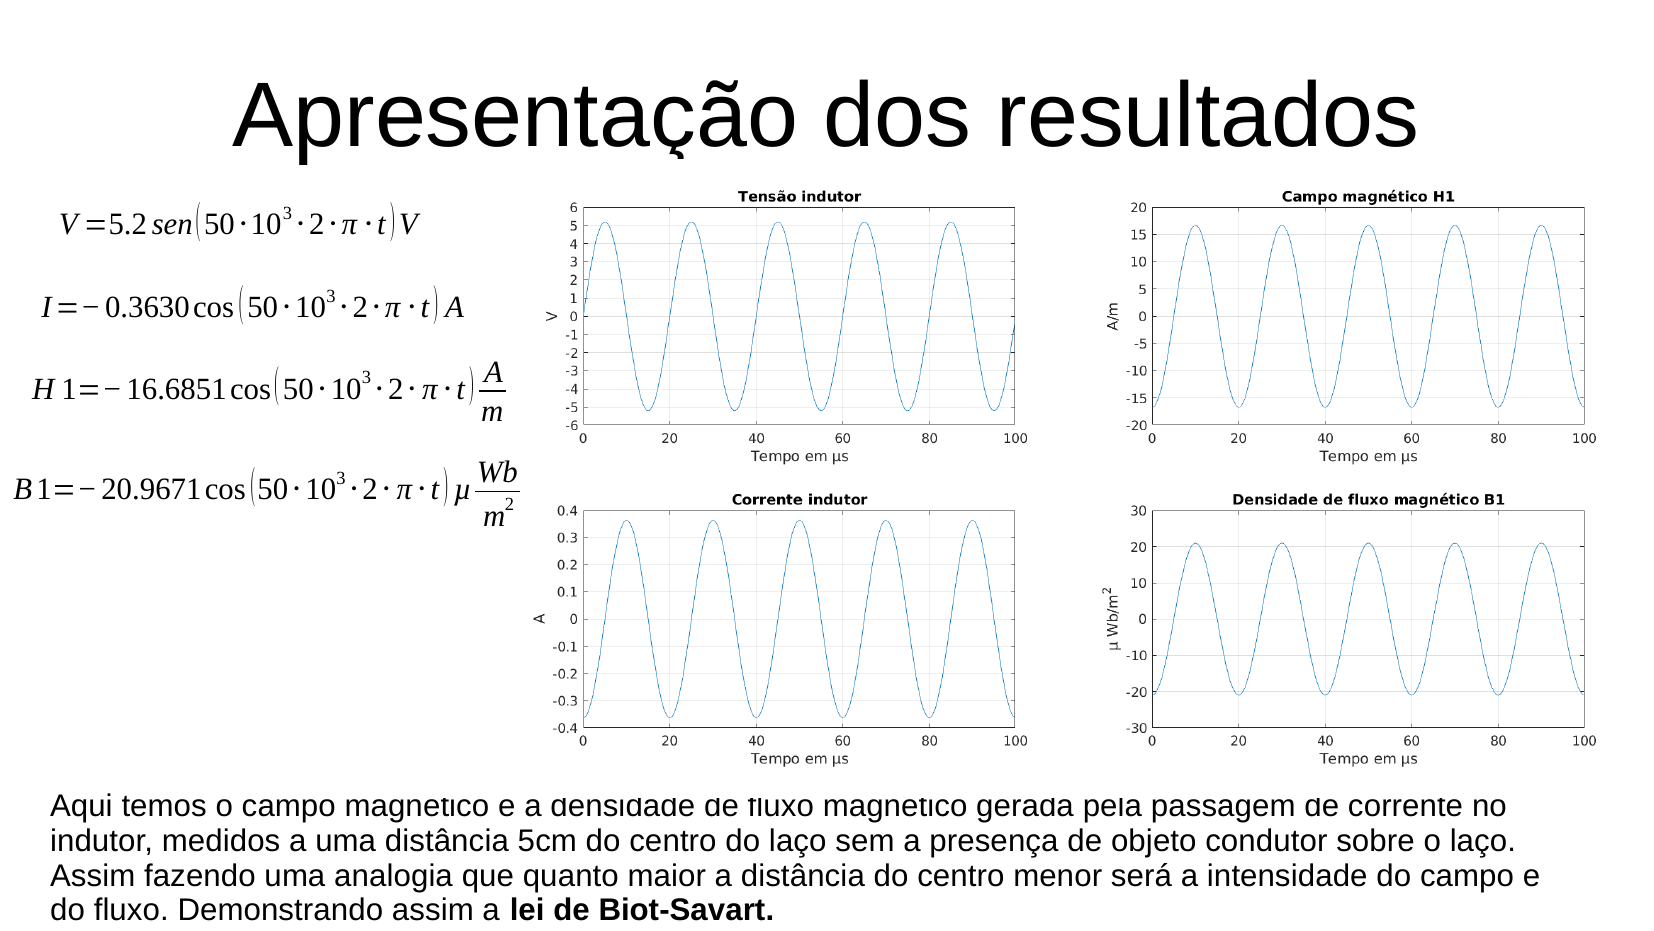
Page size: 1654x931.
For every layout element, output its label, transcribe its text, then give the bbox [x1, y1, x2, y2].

chart [59, 200, 422, 245]
chart [11, 454, 522, 533]
text_box Aqui temos o campo magnético e a densidade de fluxo magnético gerada pela passagem de corrente no indutor, medidos a uma distância 5cm do centro do laço sem a presença de objeto condutor sobre o laço. Assim fazendo uma analogia que quanto maior a distância do centro menor será a intensidade do campo e do fluxo. Demonstrando assim a lei de Biot-Savart. [35, 780, 1583, 931]
chart [39, 283, 466, 327]
title Apresentação dos resultados [82, 12, 1571, 200]
picture [415, 159, 1654, 798]
chart [30, 354, 508, 428]
